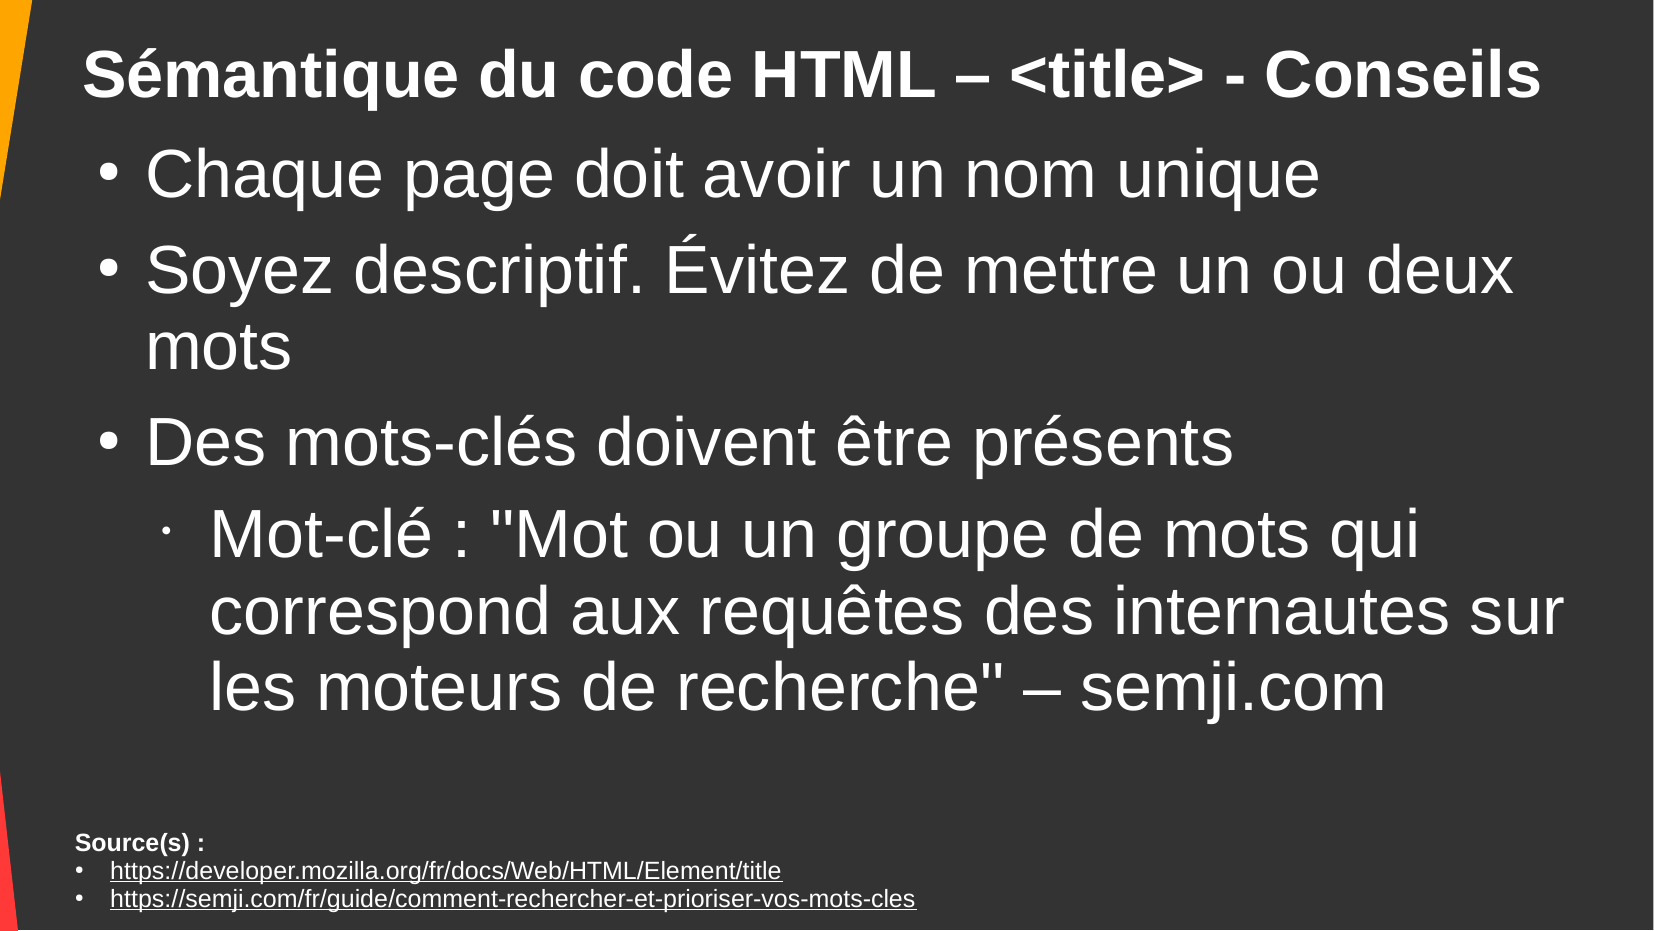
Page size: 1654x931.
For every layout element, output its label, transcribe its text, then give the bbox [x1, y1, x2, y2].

text_box [0, 0, 33, 200]
text_box [0, 771, 19, 931]
title Sémantique du code HTML – <title> - Conseils [82, 36, 1654, 130]
list Chaque page doit avoir un nom unique Soyez descriptif. Évitez de mettre un ou deux mots Des mots-clés doivent être présents Mot-clé : "Mot ou un groupe de mots qui correspond aux requêtes des internautes sur les moteurs de recherche" – semji.com [80, 135, 1630, 733]
text_box Source(s) : https://developer.mozilla.org/fr/docs/Web/HTML/Element/title https://semji.com/fr/guide/comment-rechercher-et-prioriser-vos-mots-cles [60, 821, 1546, 921]
